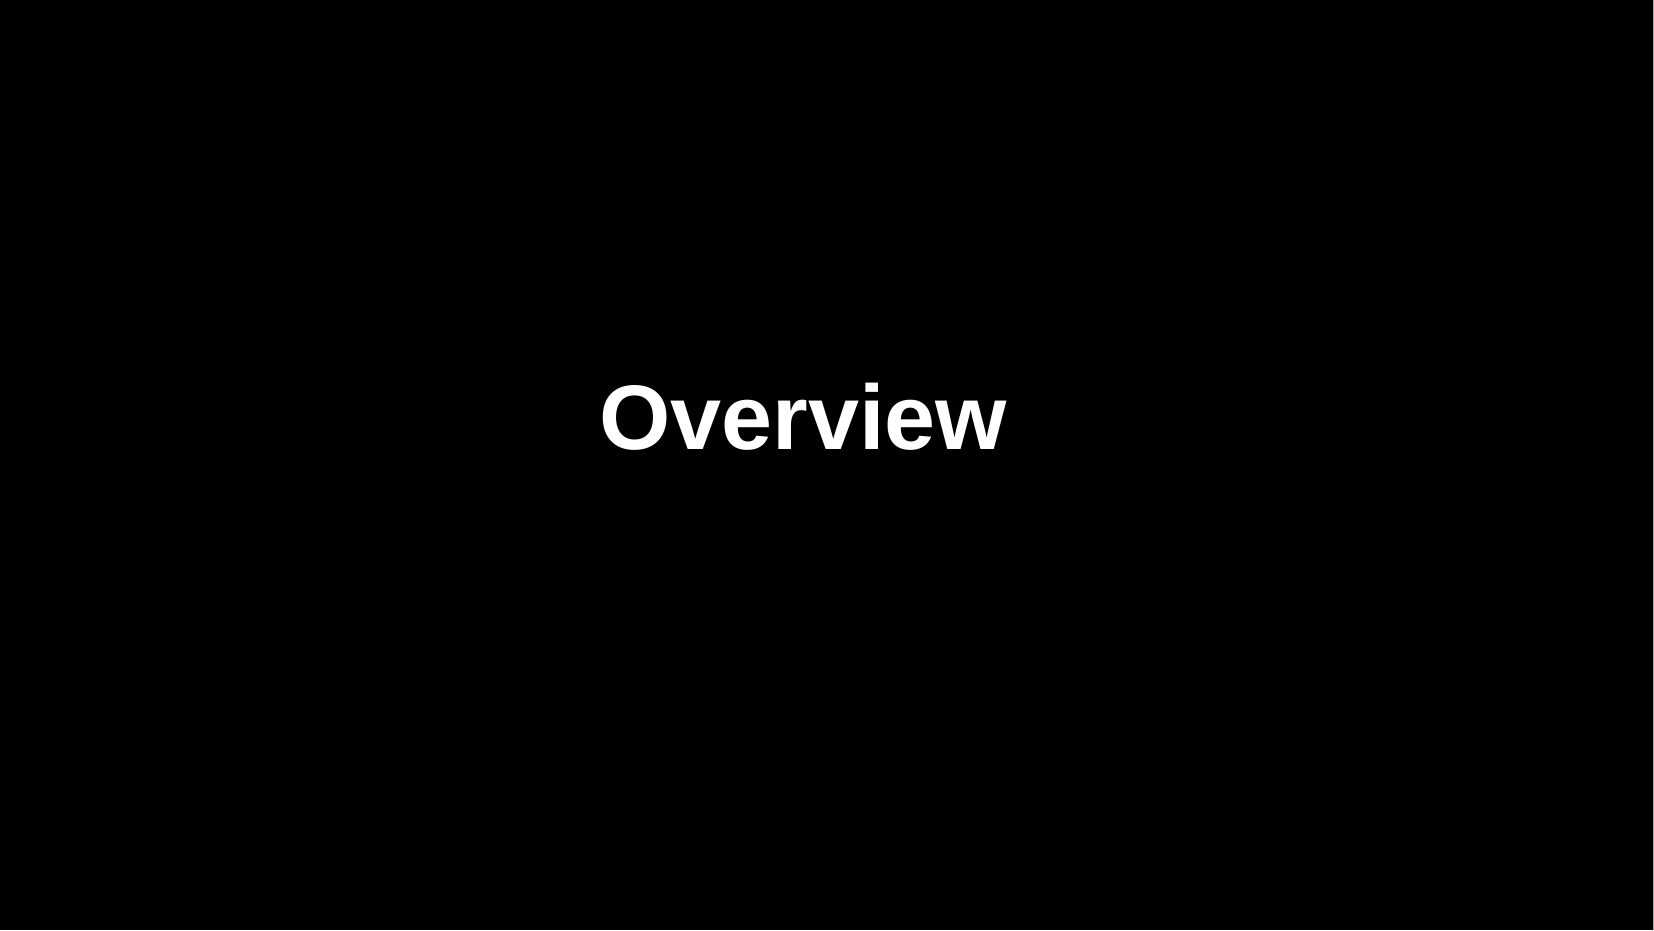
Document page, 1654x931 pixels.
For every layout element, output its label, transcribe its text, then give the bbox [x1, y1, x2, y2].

title Overview [71, 339, 1561, 496]
